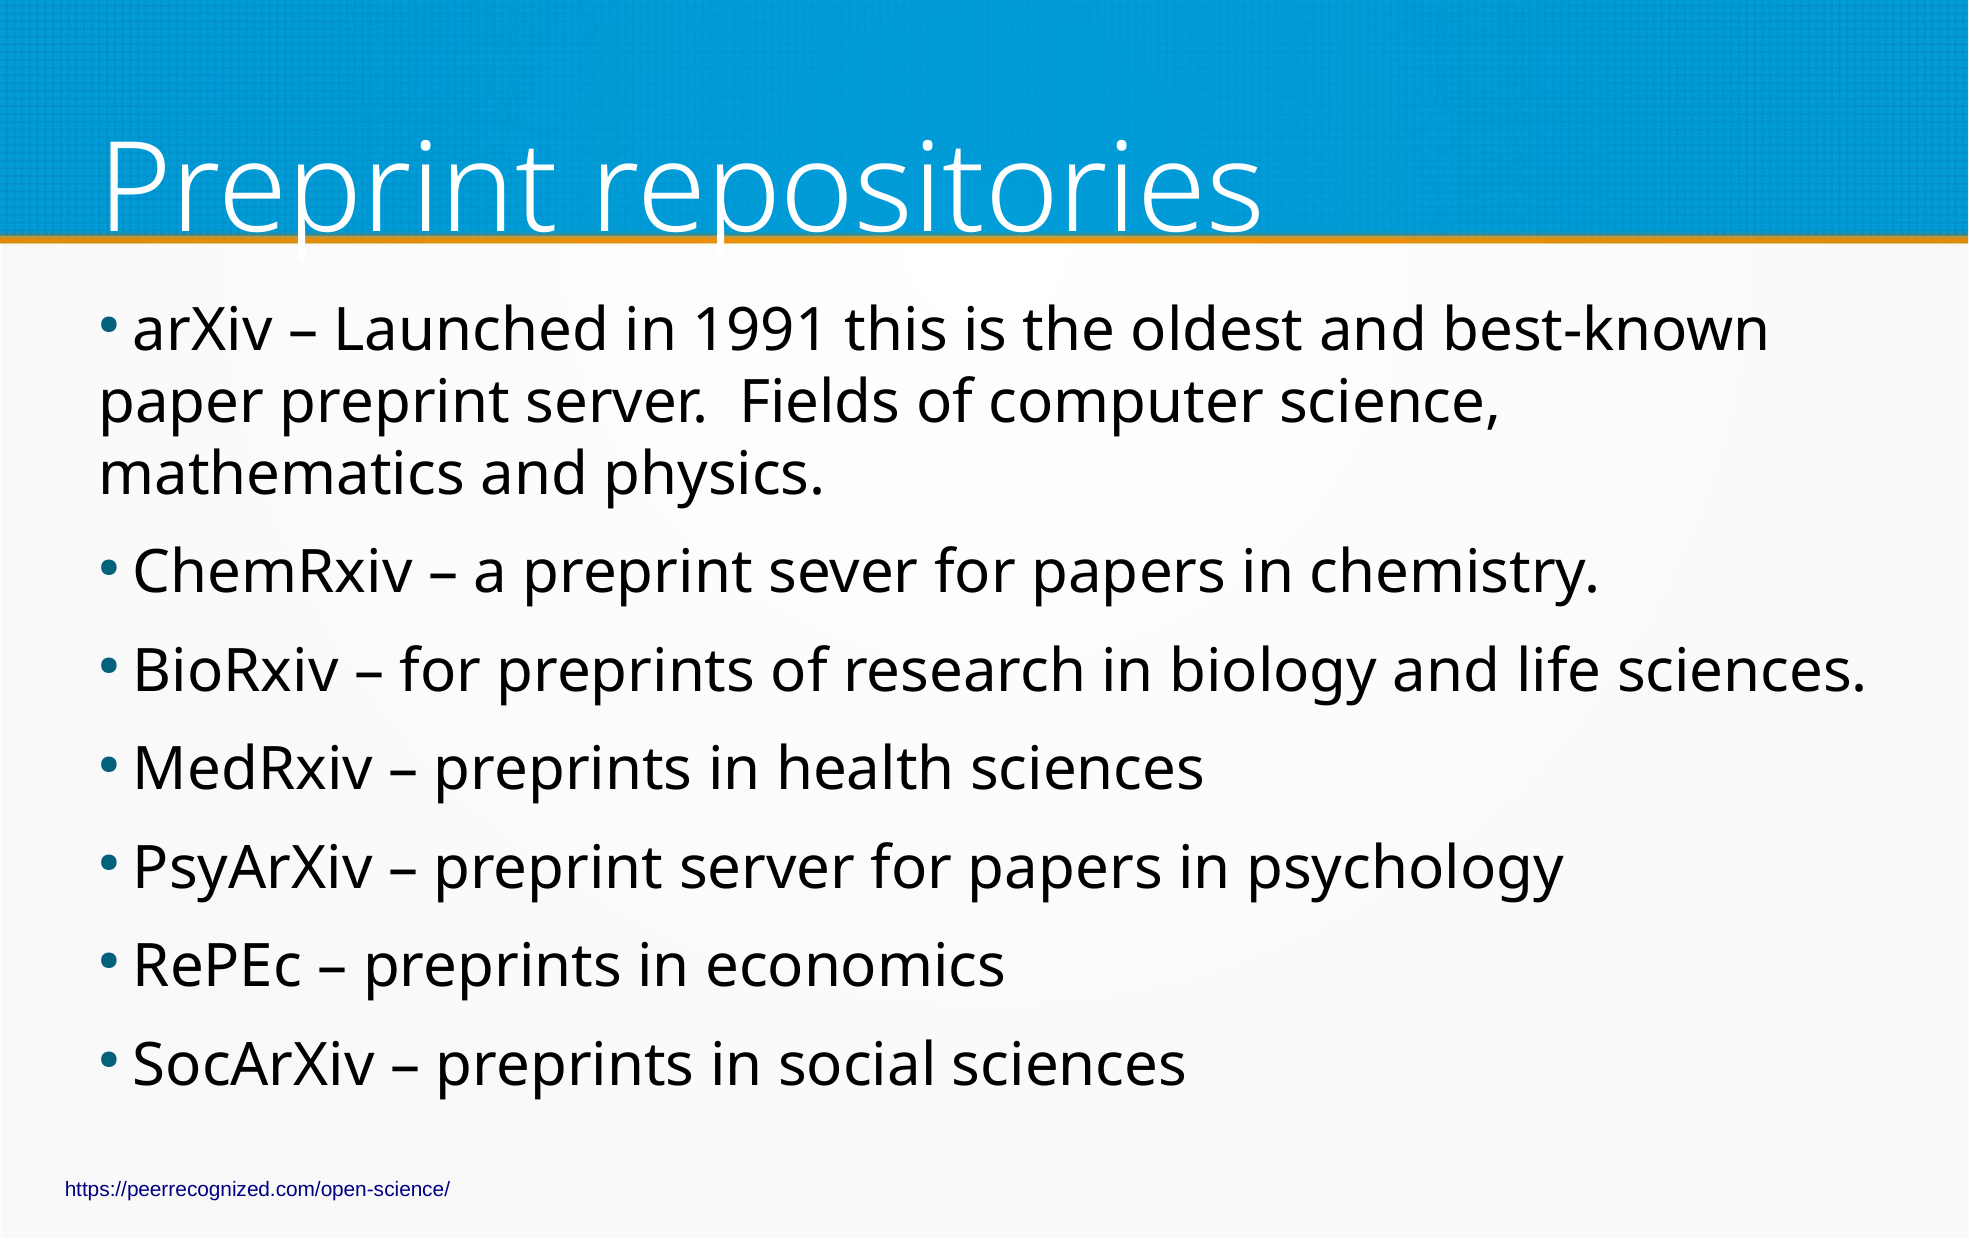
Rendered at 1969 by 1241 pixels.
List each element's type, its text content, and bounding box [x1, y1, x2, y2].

list arXiv – Launched in 1991 this is the oldest and best-known paper preprint server. Fields of computer science, mathematics and physics. ChemRxiv – a preprint sever for papers in chemistry. BioRxiv – for preprints of research in biology and life sciences. MedRxiv – preprints in health sciences PsyArXiv – preprint server for papers in psychology RePEc – preprints in economics SocArXiv – preprints in social sciences [98, 290, 1870, 1156]
title Preprint repositories [98, 49, 1870, 257]
picture [0, 233, 1969, 1241]
text_box https://peerrecognized.com/open-science/ [50, 1170, 466, 1209]
